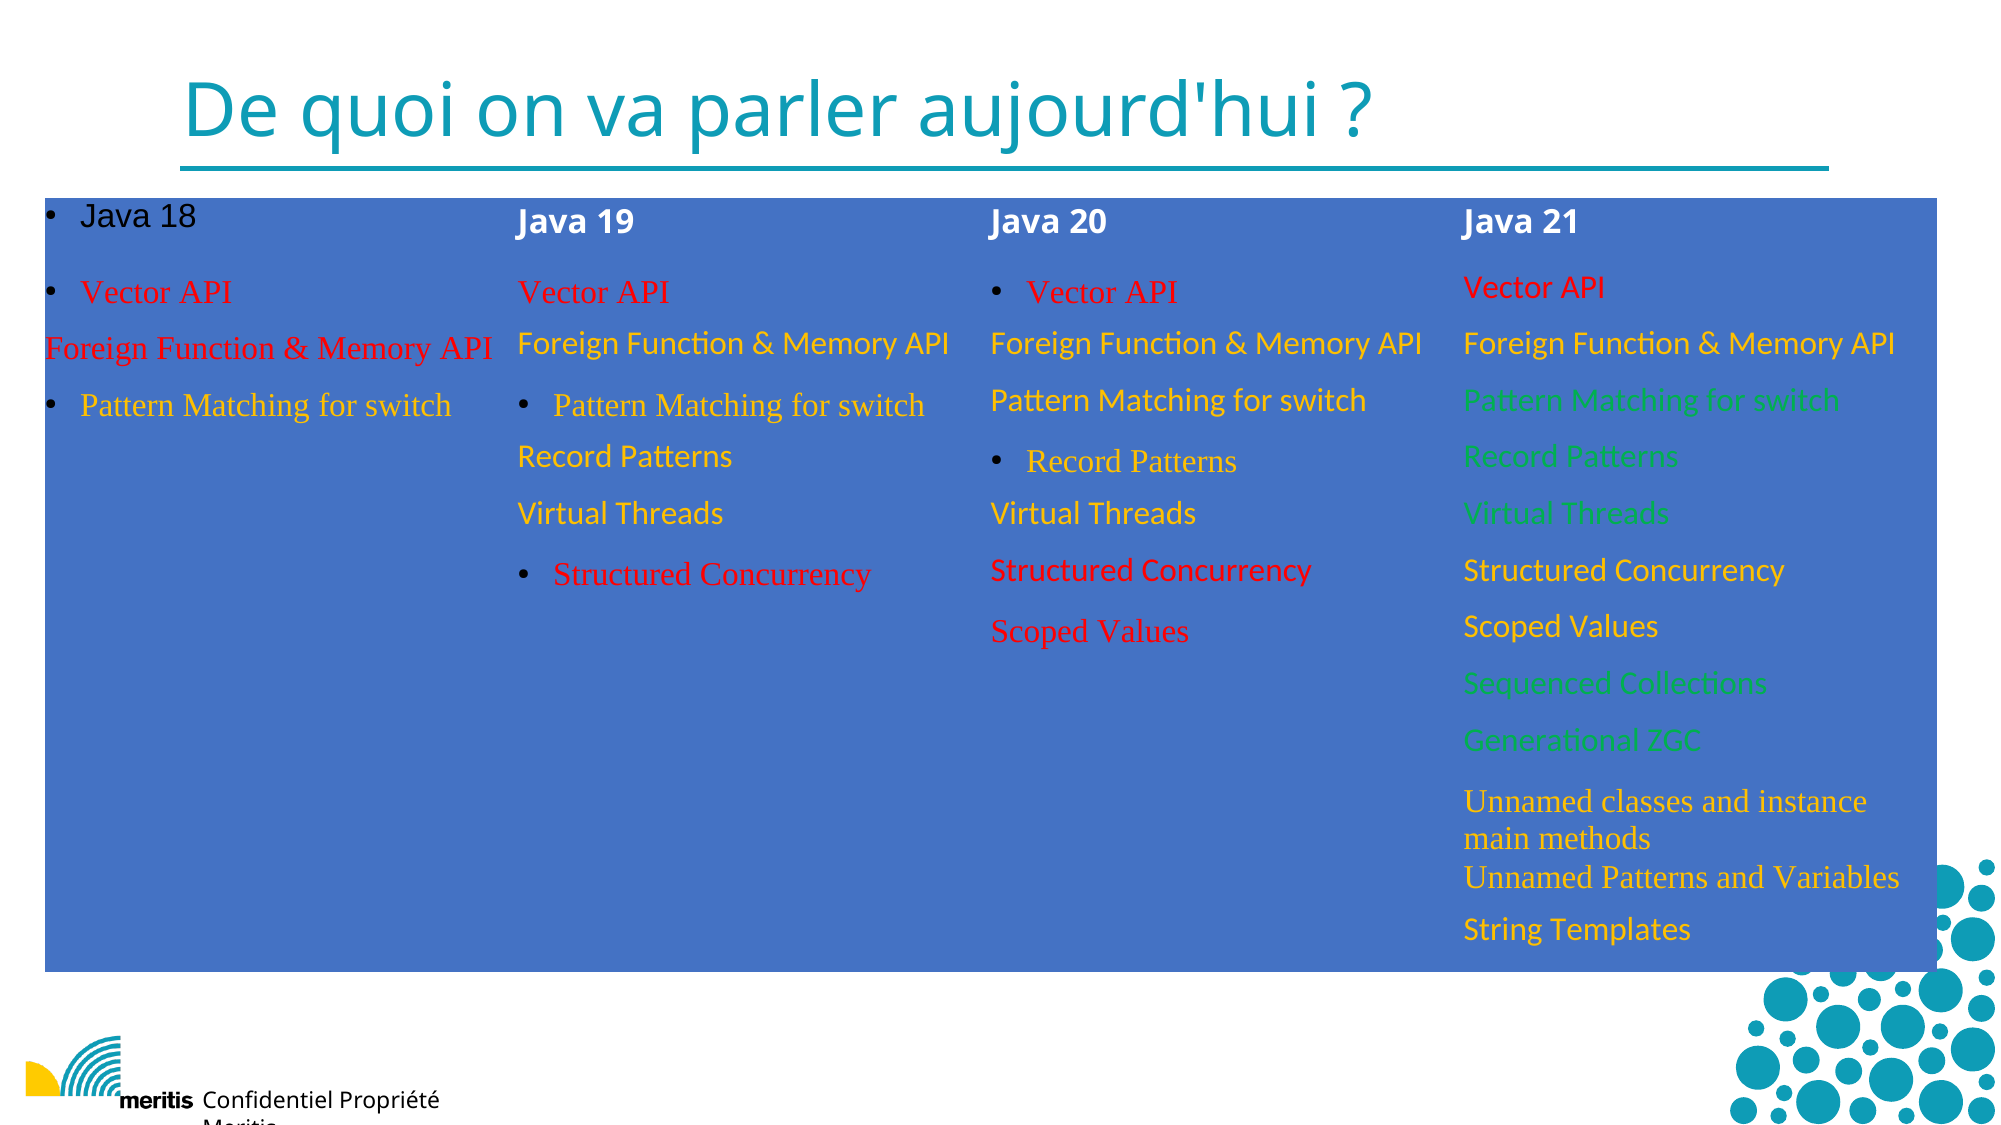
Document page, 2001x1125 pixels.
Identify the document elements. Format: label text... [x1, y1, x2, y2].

table_cell Record Patterns [518, 443, 991, 499]
table_cell [45, 443, 518, 499]
table_cell Generational ZGC [1464, 726, 1937, 783]
table_cell Vector API [518, 273, 991, 330]
table_cell Foreign Function & Memory API [518, 330, 991, 386]
table_cell Pattern Matching for switch [1464, 386, 1937, 443]
table_header Java 21 [1464, 198, 1937, 273]
list De quoi on va parler aujourd'hui ? [167, 64, 1830, 180]
table_cell Structured Concurrency [991, 556, 1464, 613]
table_cell [518, 915, 991, 972]
table_cell [991, 859, 1464, 915]
table_cell [45, 613, 518, 669]
table_cell [45, 556, 518, 613]
table_cell [45, 726, 518, 783]
table_cell Scoped Values [991, 613, 1464, 669]
table_cell Scoped Values [1464, 613, 1937, 669]
table_cell Pattern Matching for switch [45, 386, 518, 443]
table_cell Pattern Matching for switch [991, 386, 1464, 443]
table_cell [45, 859, 518, 915]
table_cell Foreign Function & Memory API [45, 330, 518, 386]
table_cell Pattern Matching for switch [518, 386, 991, 443]
table_cell [45, 915, 518, 972]
table_header Java 19 [518, 198, 991, 273]
table_cell Sequenced Collections [1464, 669, 1937, 726]
table_cell Vector API [1464, 273, 1937, 330]
table_cell [518, 783, 991, 859]
table_cell Vector API [45, 273, 518, 330]
table_header Java 18 [45, 198, 518, 273]
table_cell [991, 915, 1464, 972]
table_cell [991, 726, 1464, 783]
table_cell [518, 726, 991, 783]
table_cell [45, 783, 518, 859]
table_cell Virtual Threads [1464, 499, 1937, 556]
table_cell Record Patterns [1464, 443, 1937, 499]
table_cell Record Patterns [991, 443, 1464, 499]
table_cell Structured Concurrency [518, 556, 991, 613]
table_cell [518, 669, 991, 726]
table_header Java 20 [991, 198, 1464, 273]
table_cell [518, 613, 991, 669]
table_cell [991, 783, 1464, 859]
table_cell Unnamed Patterns and Variables [1464, 859, 1937, 915]
table_cell Virtual Threads [518, 499, 991, 556]
table_cell [518, 859, 991, 915]
table_cell [45, 499, 518, 556]
table_cell Foreign Function & Memory API [991, 330, 1464, 386]
table_cell Virtual Threads [991, 499, 1464, 556]
table_cell Unnamed classes and instance main methods [1464, 783, 1937, 859]
table_cell String Templates [1464, 915, 1937, 972]
table_cell Vector API [991, 273, 1464, 330]
table_cell Structured Concurrency [1464, 556, 1937, 613]
table_cell [991, 669, 1464, 726]
table_cell [45, 669, 518, 726]
table_cell Foreign Function & Memory API [1464, 330, 1937, 386]
